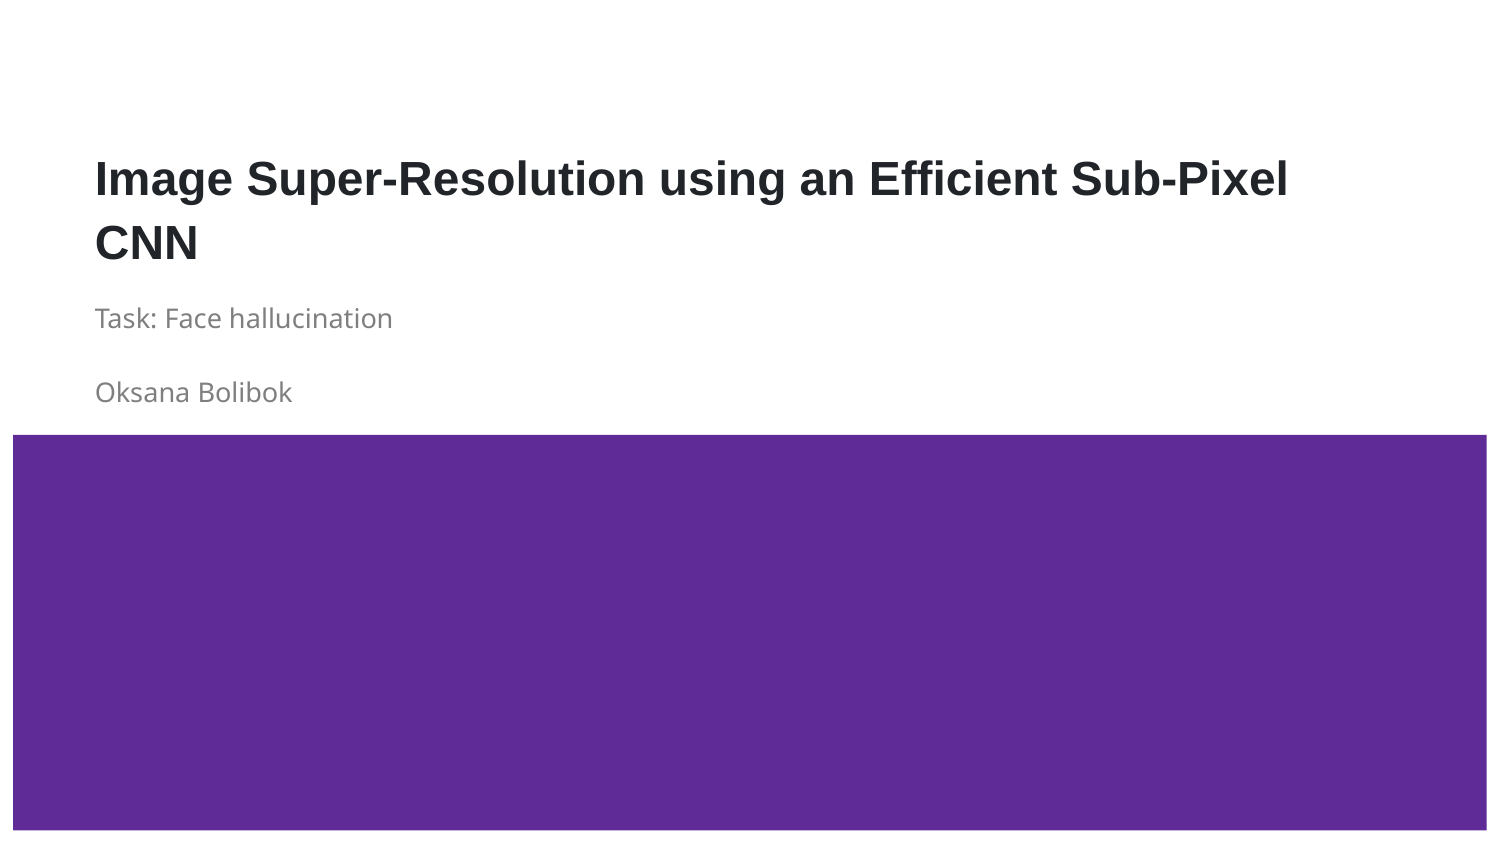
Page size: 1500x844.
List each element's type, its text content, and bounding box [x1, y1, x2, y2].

subtitle Task: Face hallucination Oksana Bolibok [79, 285, 1423, 427]
title Image Super-Resolution using an Efficient Sub-Pixel CNN [79, 43, 1423, 285]
